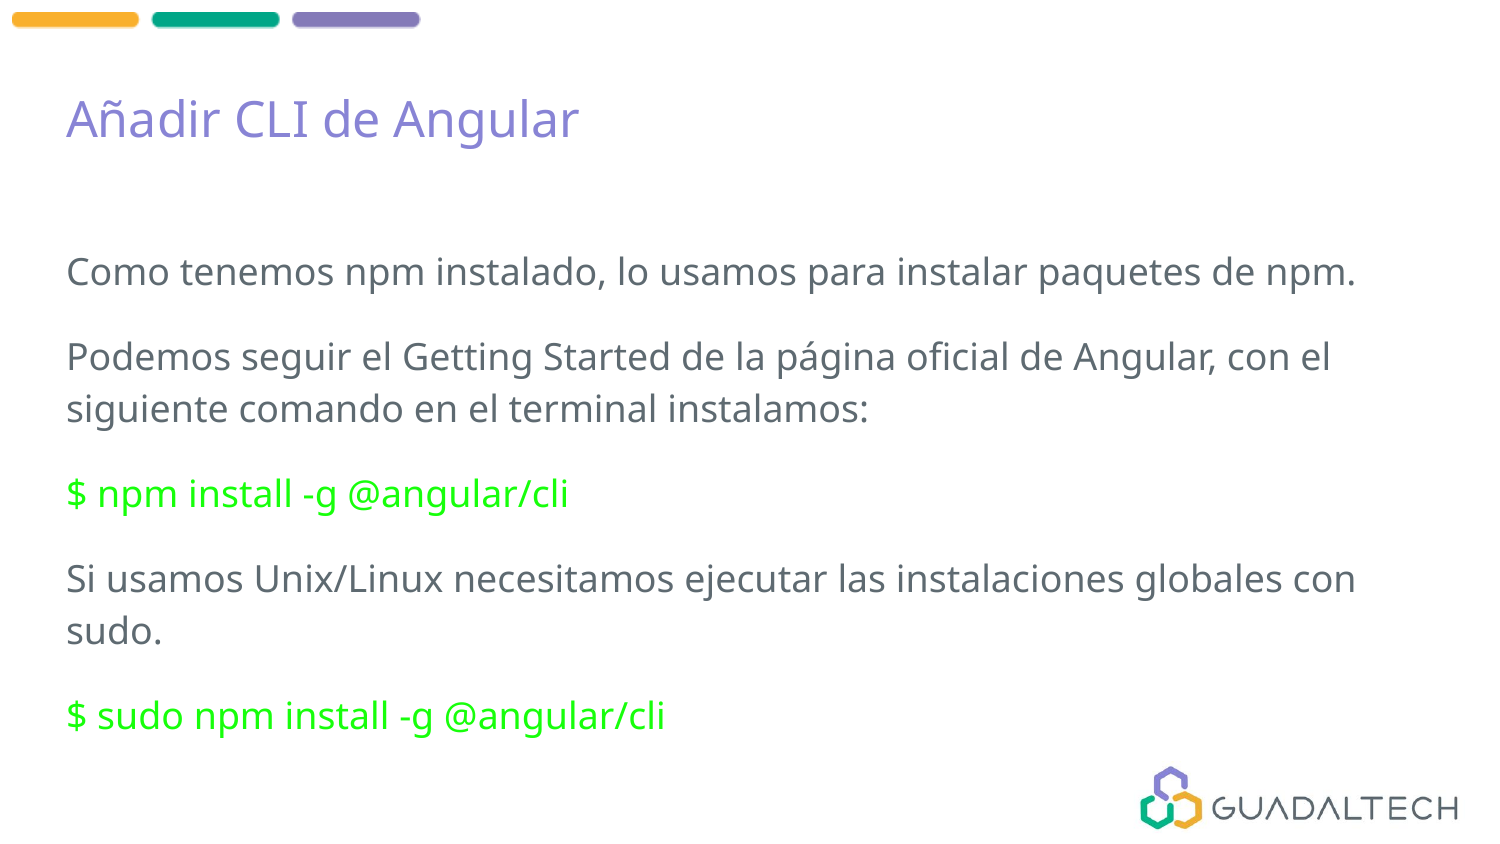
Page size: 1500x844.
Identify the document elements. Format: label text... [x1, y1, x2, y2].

list Como tenemos npm instalado, lo usamos para instalar paquetes de npm. Podemos seguir el Getting Started de la página oficial de Angular, con el siguiente comando en el terminal instalamos: $ npm install -g @angular/cli Si usamos Unix/Linux necesitamos ejecutar las instalaciones globales con sudo. $ sudo npm install -g @angular/cli [51, 226, 1449, 787]
picture [1124, 761, 1473, 834]
picture [12, 12, 421, 29]
title Añadir CLI de Angular [51, 72, 1449, 167]
